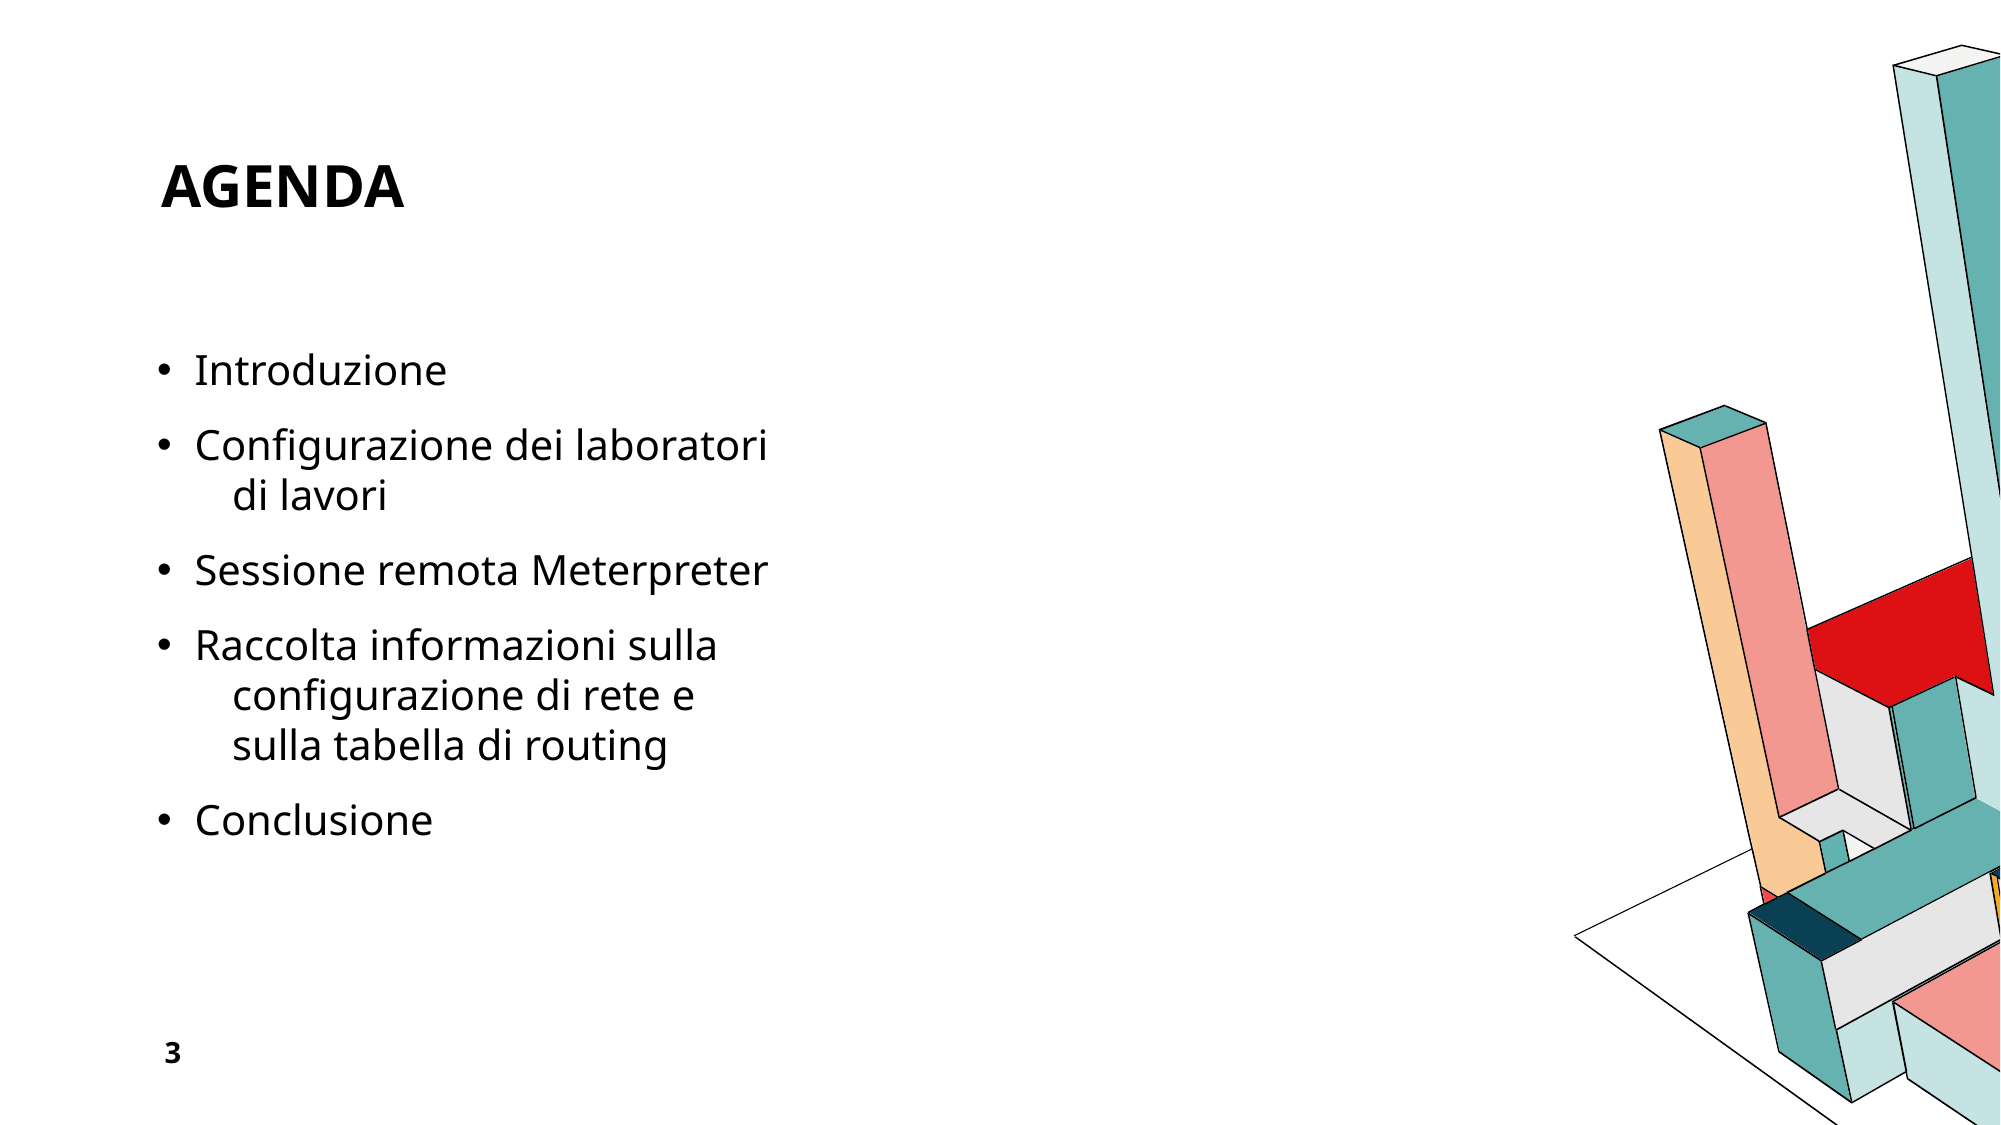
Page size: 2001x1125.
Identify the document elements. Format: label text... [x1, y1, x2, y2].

list Introduzione Configurazione dei laboratori di lavori Sessione remota Meterpreter Raccolta informazioni sulla configurazione di rete e sulla tabella di routing Conclusione [142, 339, 1508, 913]
text_box 2 [149, 1024, 588, 1085]
title Agenda [146, 11, 1508, 230]
